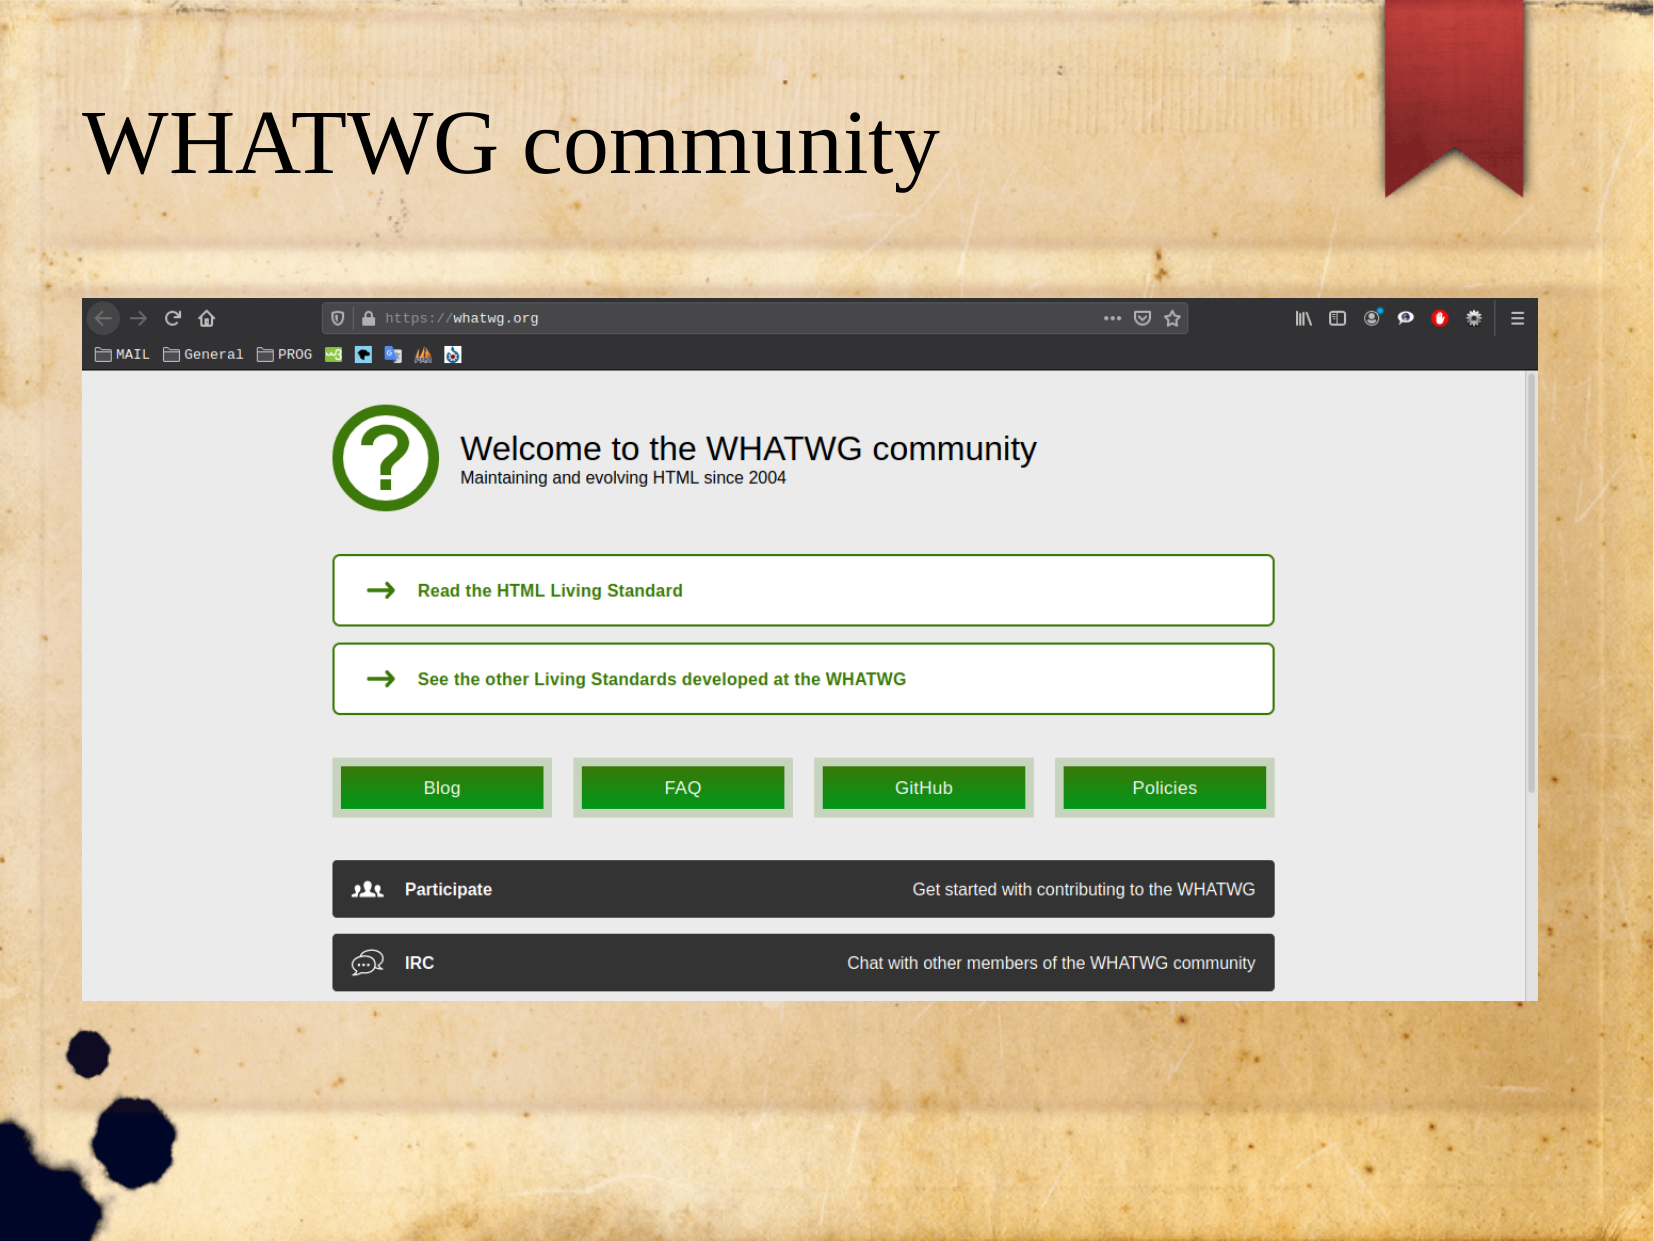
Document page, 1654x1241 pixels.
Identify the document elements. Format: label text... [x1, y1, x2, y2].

title WHATWG community [82, 49, 1347, 237]
picture [0, 0, 1654, 1241]
